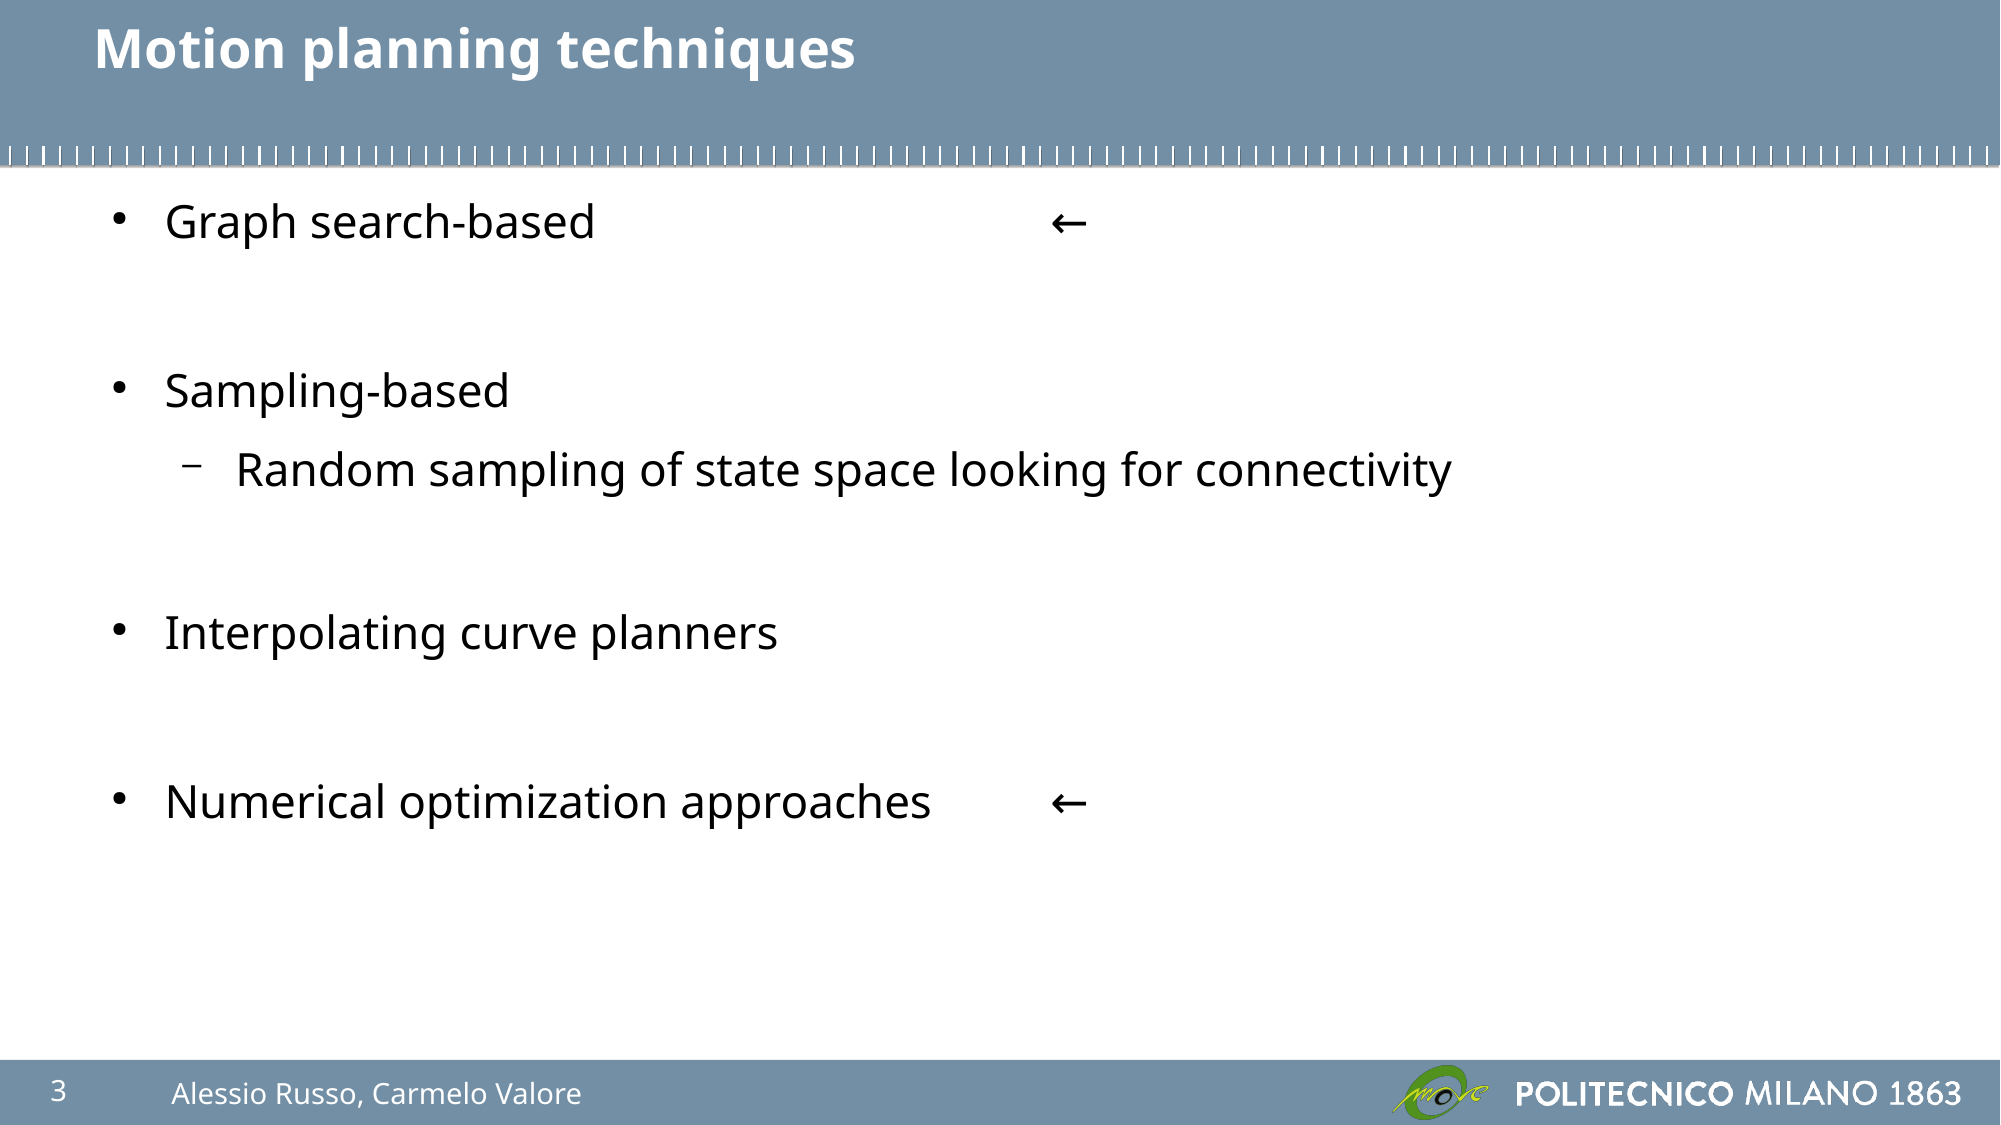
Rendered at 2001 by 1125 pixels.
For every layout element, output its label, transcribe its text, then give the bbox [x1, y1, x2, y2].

list Graph search-based ← Sampling-based Random sampling of state space looking for connectivity Interpolating curve planners Numerical optimization approaches ← [78, 185, 1922, 1042]
footer Alessio Russo, Carmelo Valore [156, 1062, 1007, 1123]
slide_number <numero> [7, 1062, 110, 1123]
picture [1510, 1068, 1967, 1117]
title Motion planning techniques [78, 8, 1922, 86]
picture [1392, 1065, 1489, 1120]
